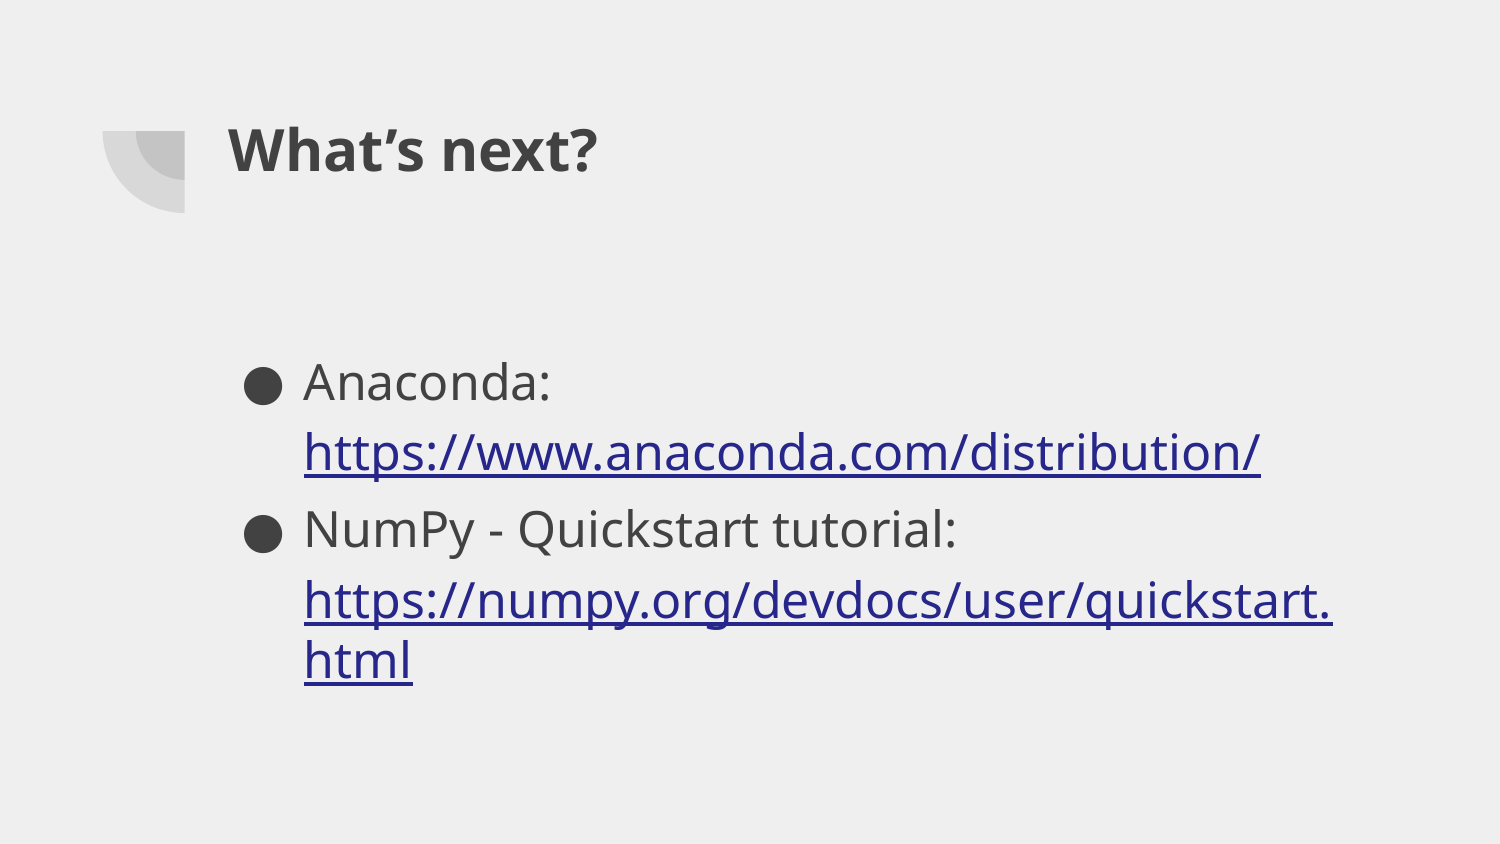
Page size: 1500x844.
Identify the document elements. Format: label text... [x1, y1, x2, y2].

list Anaconda: https://www.anaconda.com/distribution/ NumPy - Quickstart tutorial: https://numpy.org/devdocs/user/quickstart.html [213, 326, 1368, 844]
title What’s next? [213, 98, 1368, 263]
